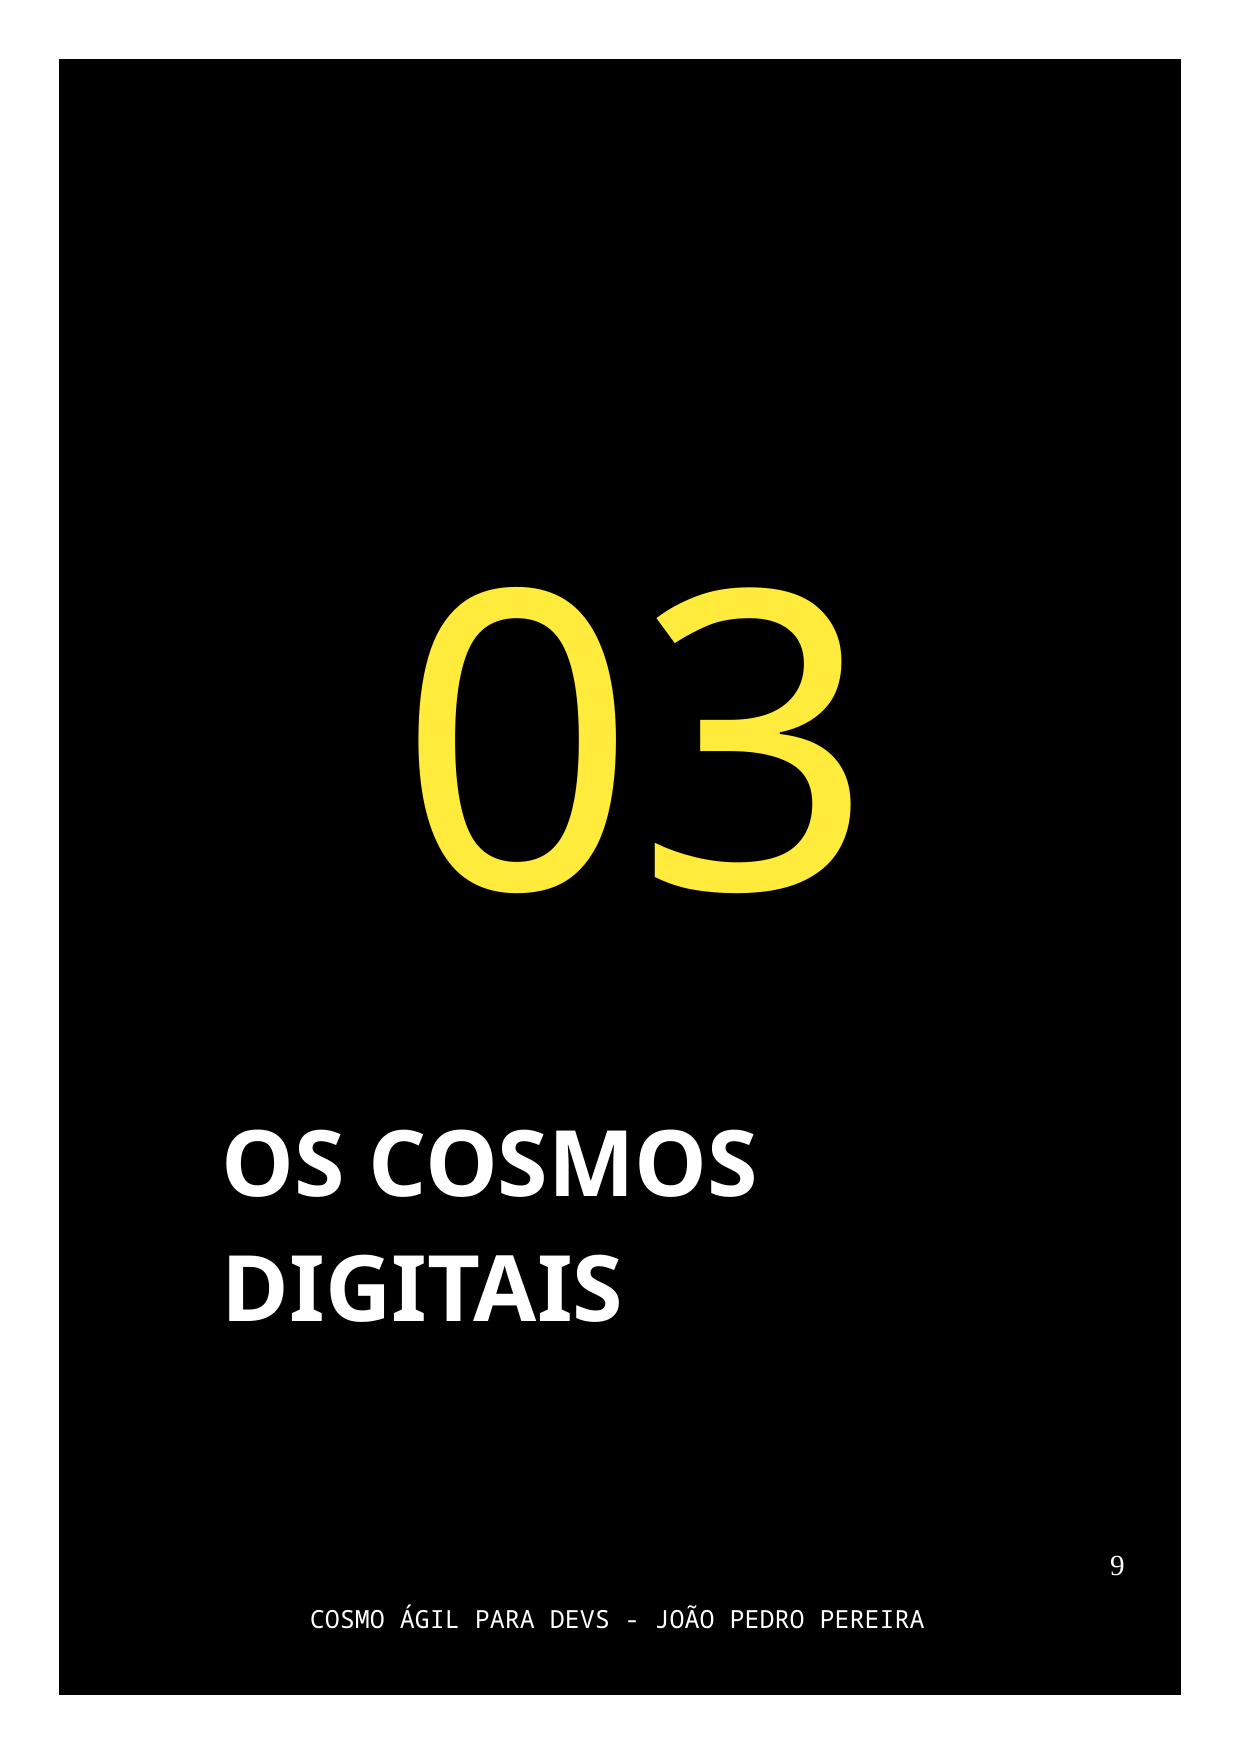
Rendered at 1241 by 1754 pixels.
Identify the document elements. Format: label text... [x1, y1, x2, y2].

text_box 03 [383, 436, 963, 1091]
text_box Os Cosmos Digitais [206, 1091, 1152, 1475]
text_box COSMO ÁGIL PARA DEVS - JOÃO PEDRO PEREIRA [295, 1594, 941, 1638]
